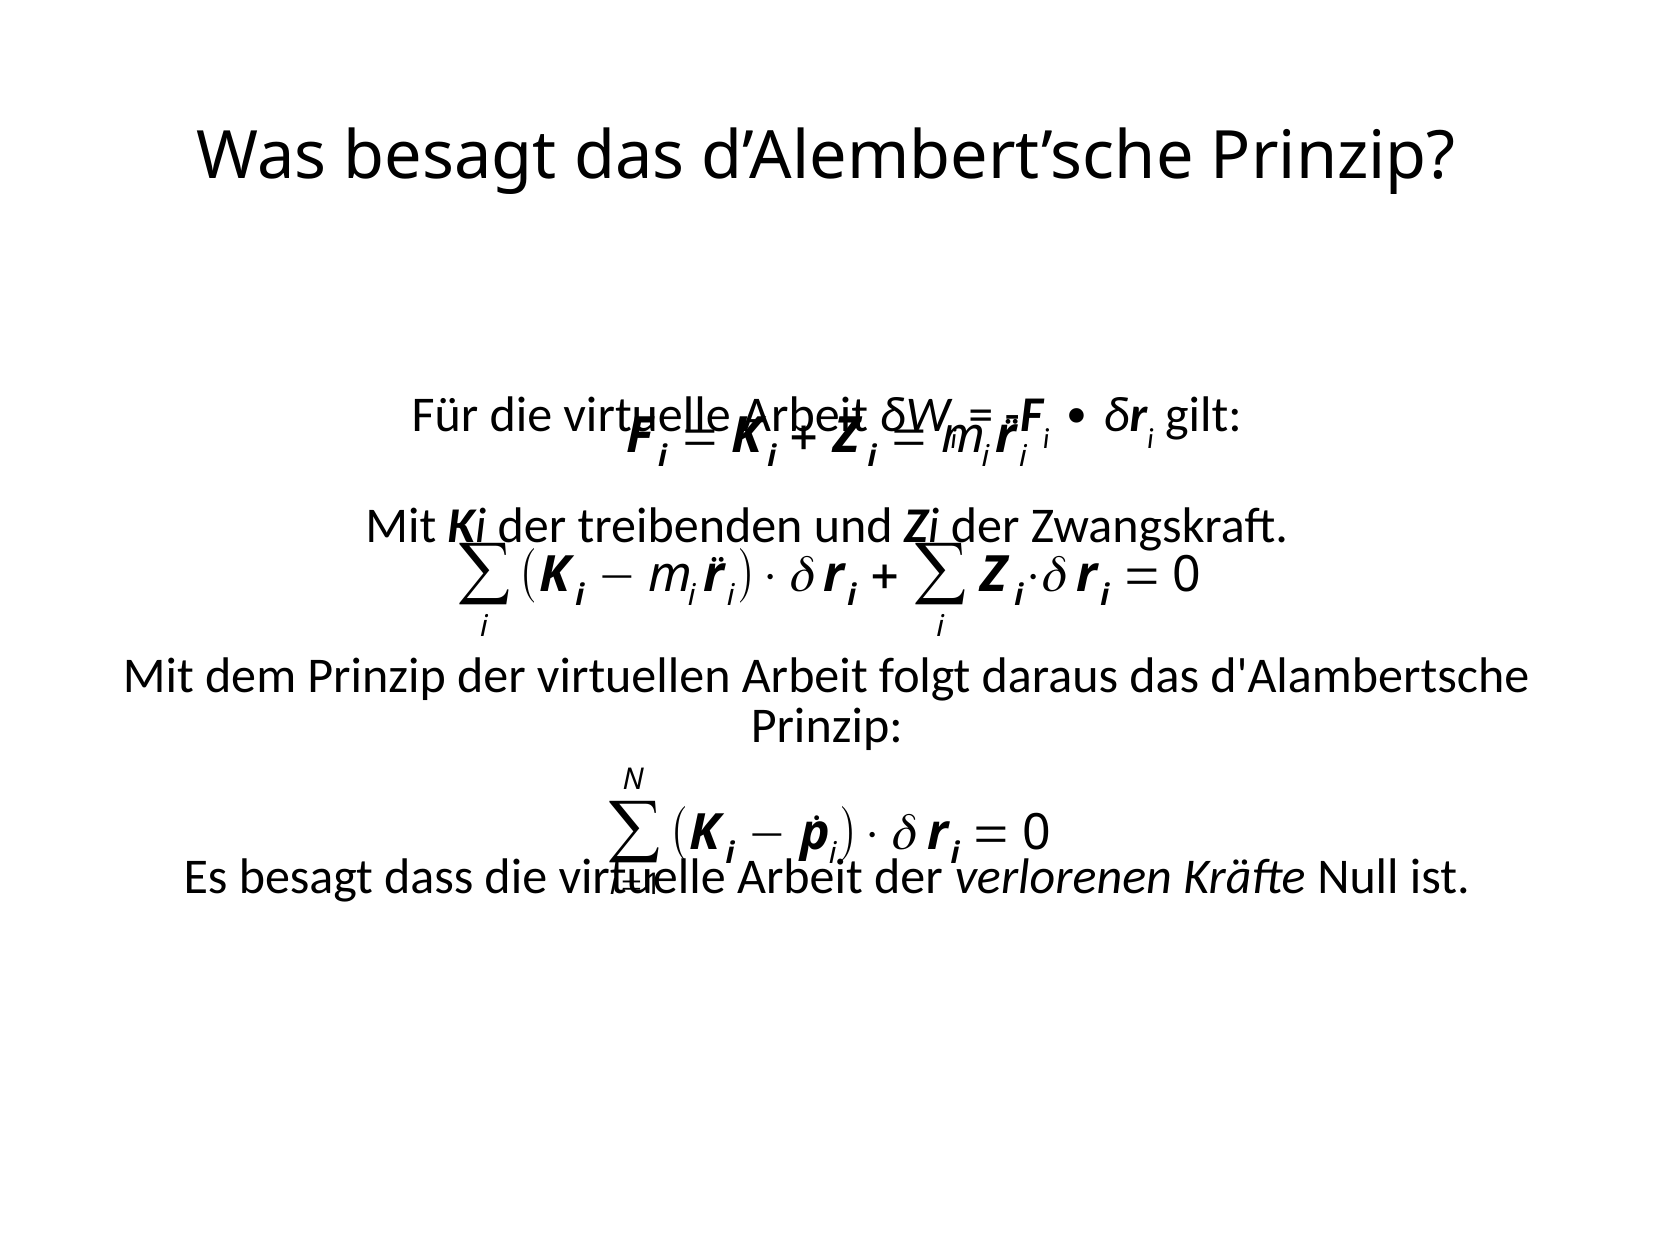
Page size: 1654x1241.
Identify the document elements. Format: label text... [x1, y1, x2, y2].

chart [599, 761, 1055, 904]
title Was besagt das d’Alembert’sche Prinzip? [82, 49, 1571, 257]
subtitle Für die virtuelle Arbeit δWi = -Fi ∙ δri gilt: Mit Ki der treibenden und Zi der Zwangskraft. Mit dem Prinzip der virtuellen Arbeit folgt daraus das d'Alambertsche Prinzip: Es besagt dass die virtuelle Arbeit der verlorenen Kräfte Null ist. [82, 290, 1571, 1010]
chart [448, 405, 1205, 646]
